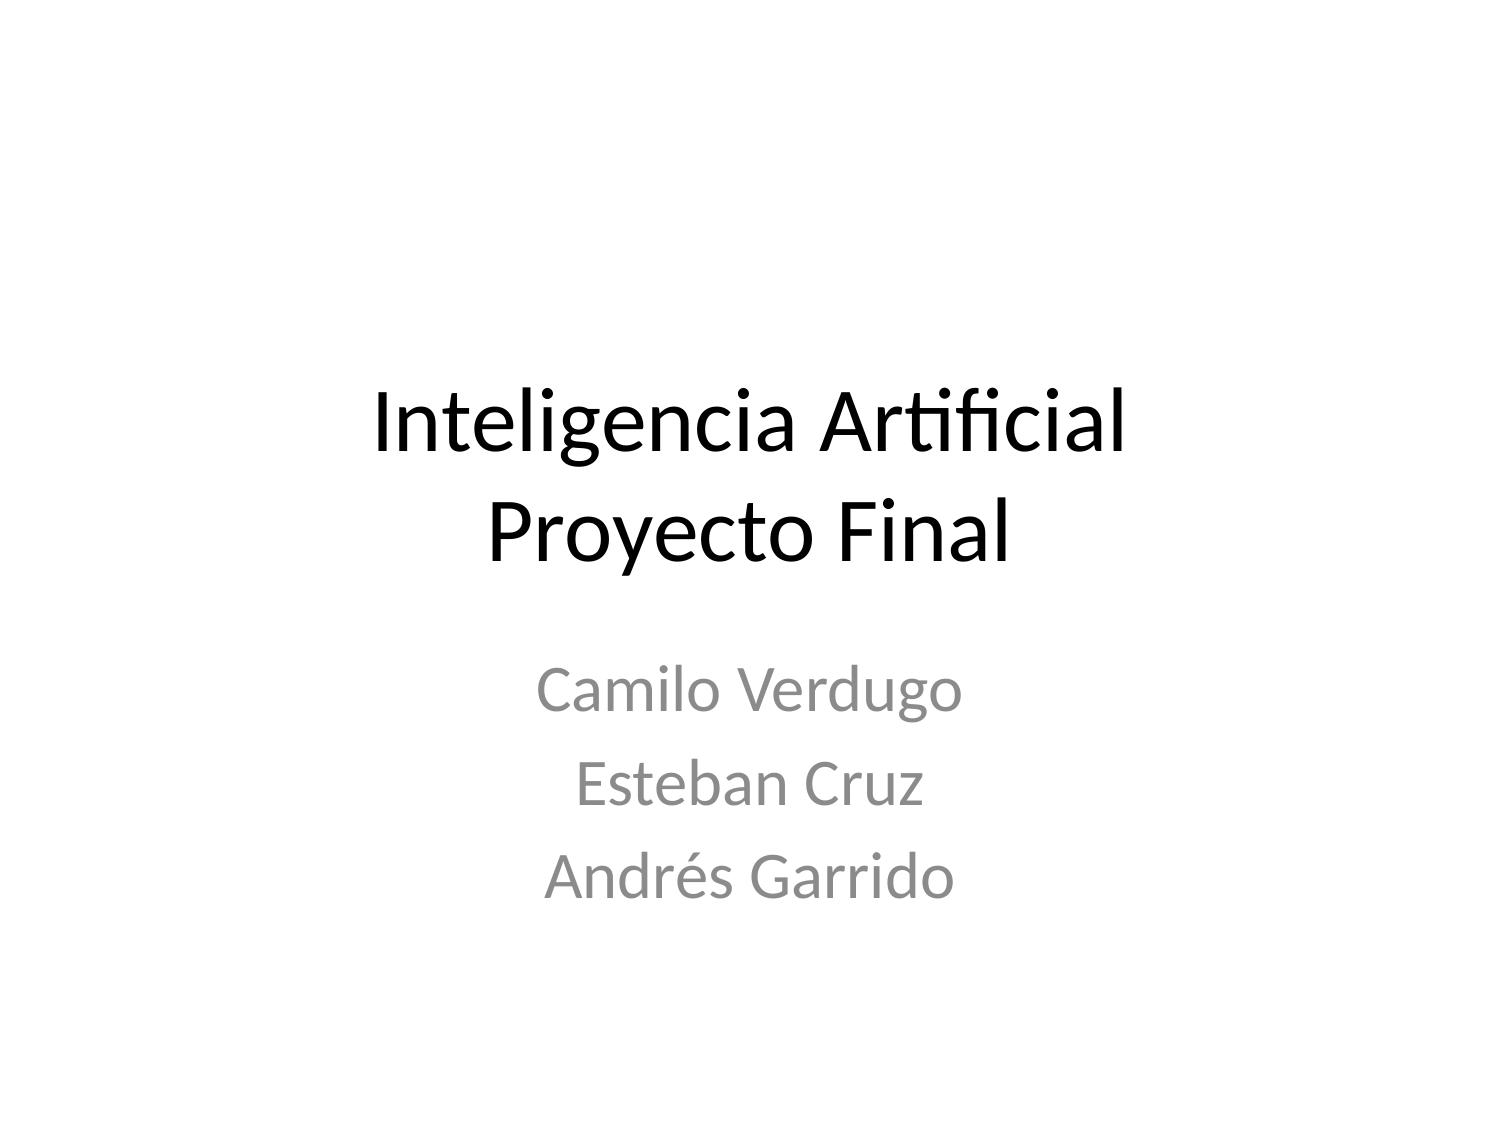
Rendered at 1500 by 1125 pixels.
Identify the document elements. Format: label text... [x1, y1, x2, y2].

subtitle Camilo Verdugo Esteban Cruz Andrés Garrido [225, 637, 1275, 925]
title Inteligencia Artificial Proyecto Final [112, 349, 1388, 591]
